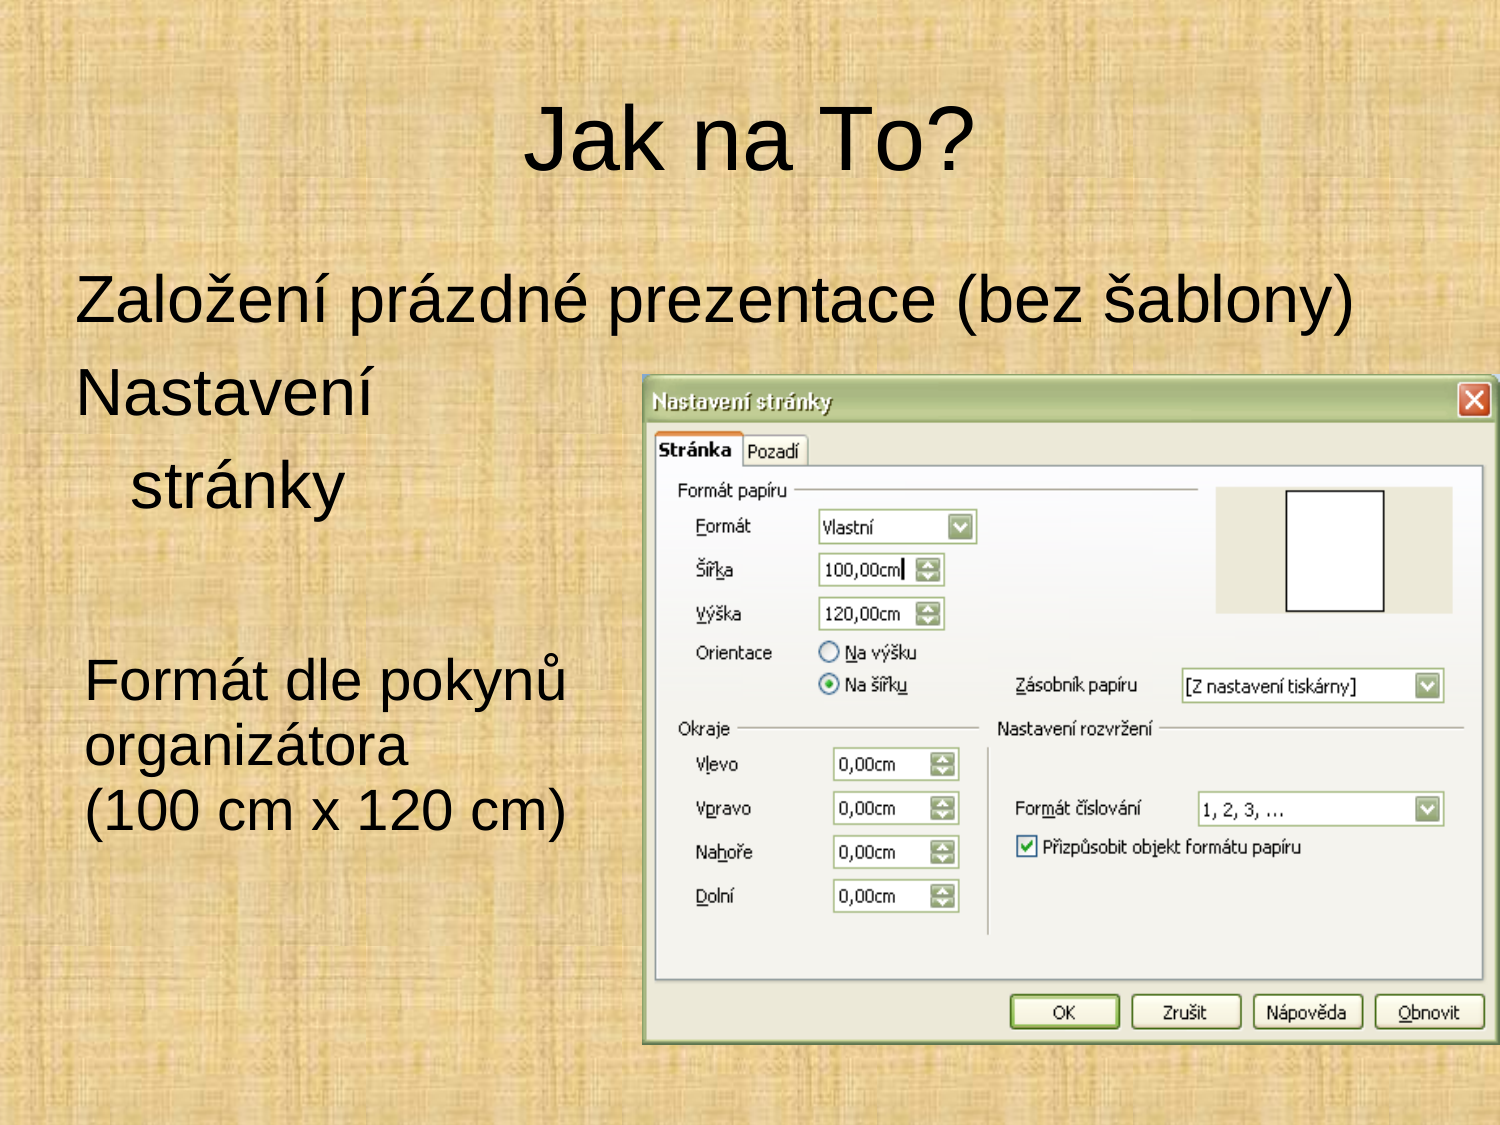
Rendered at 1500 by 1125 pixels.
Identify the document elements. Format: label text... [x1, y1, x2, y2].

picture [0, 0, 1500, 1125]
list Založení prázdné prezentace (bez šablony) Nastavení stránky [75, 262, 1426, 1006]
text_box Formát dle pokynů organizátora (100 cm x 120 cm) [69, 640, 536, 831]
title Jak na To? [75, 45, 1426, 233]
